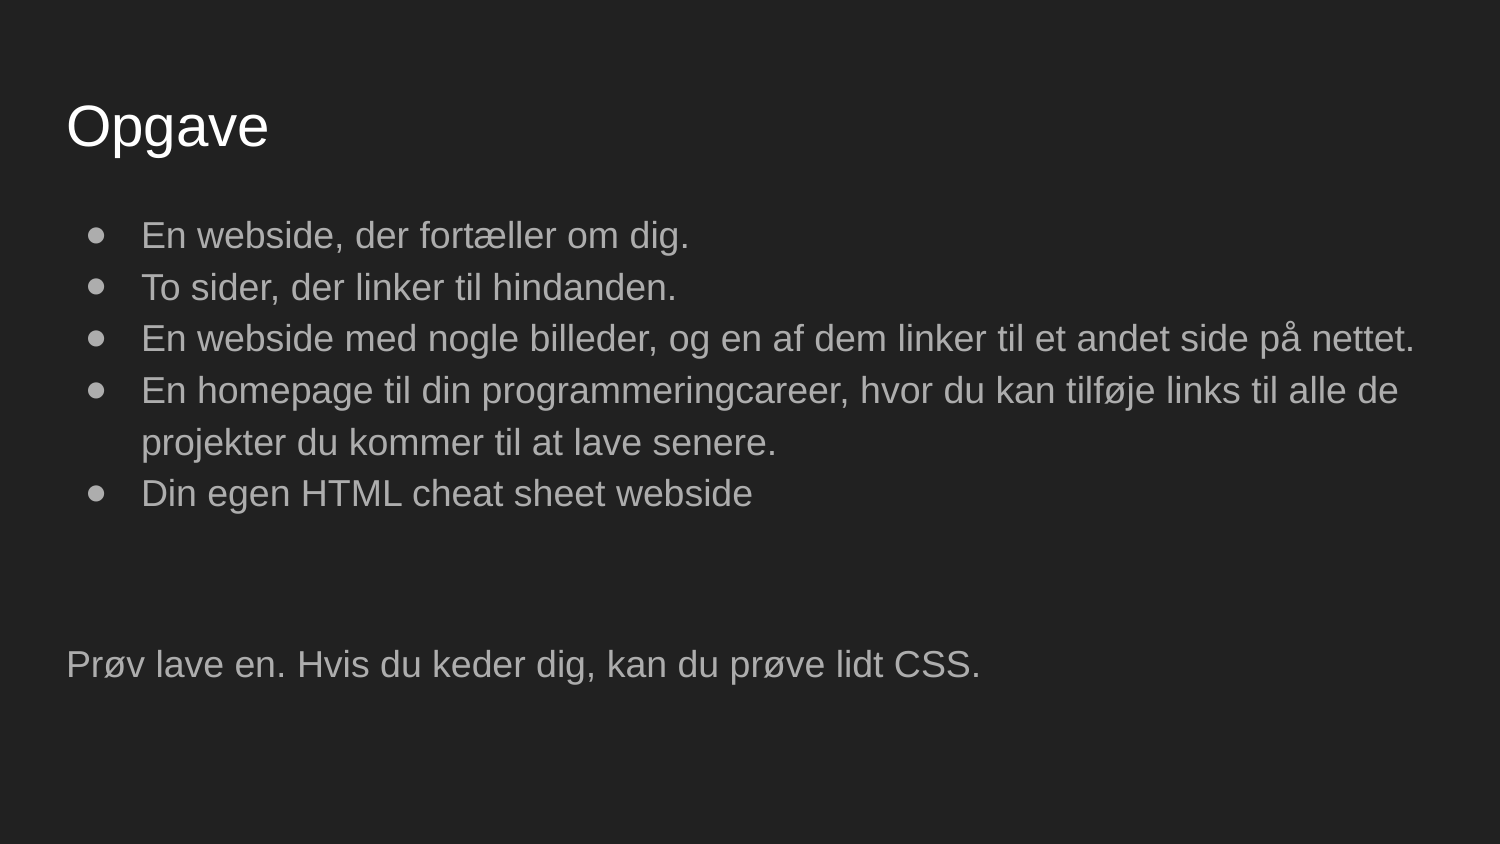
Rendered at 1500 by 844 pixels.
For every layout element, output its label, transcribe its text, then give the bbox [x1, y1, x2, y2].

list En webside, der fortæller om dig. To sider, der linker til hindanden. En webside med nogle billeder, og en af dem linker til et andet side på nettet. En homepage til din programmeringcareer, hvor du kan tilføje links til alle de projekter du kommer til at lave senere. Din egen HTML cheat sheet webside Prøv lave en. Hvis du keder dig, kan du prøve lidt CSS. [51, 189, 1449, 750]
title Opgave [51, 72, 1449, 167]
